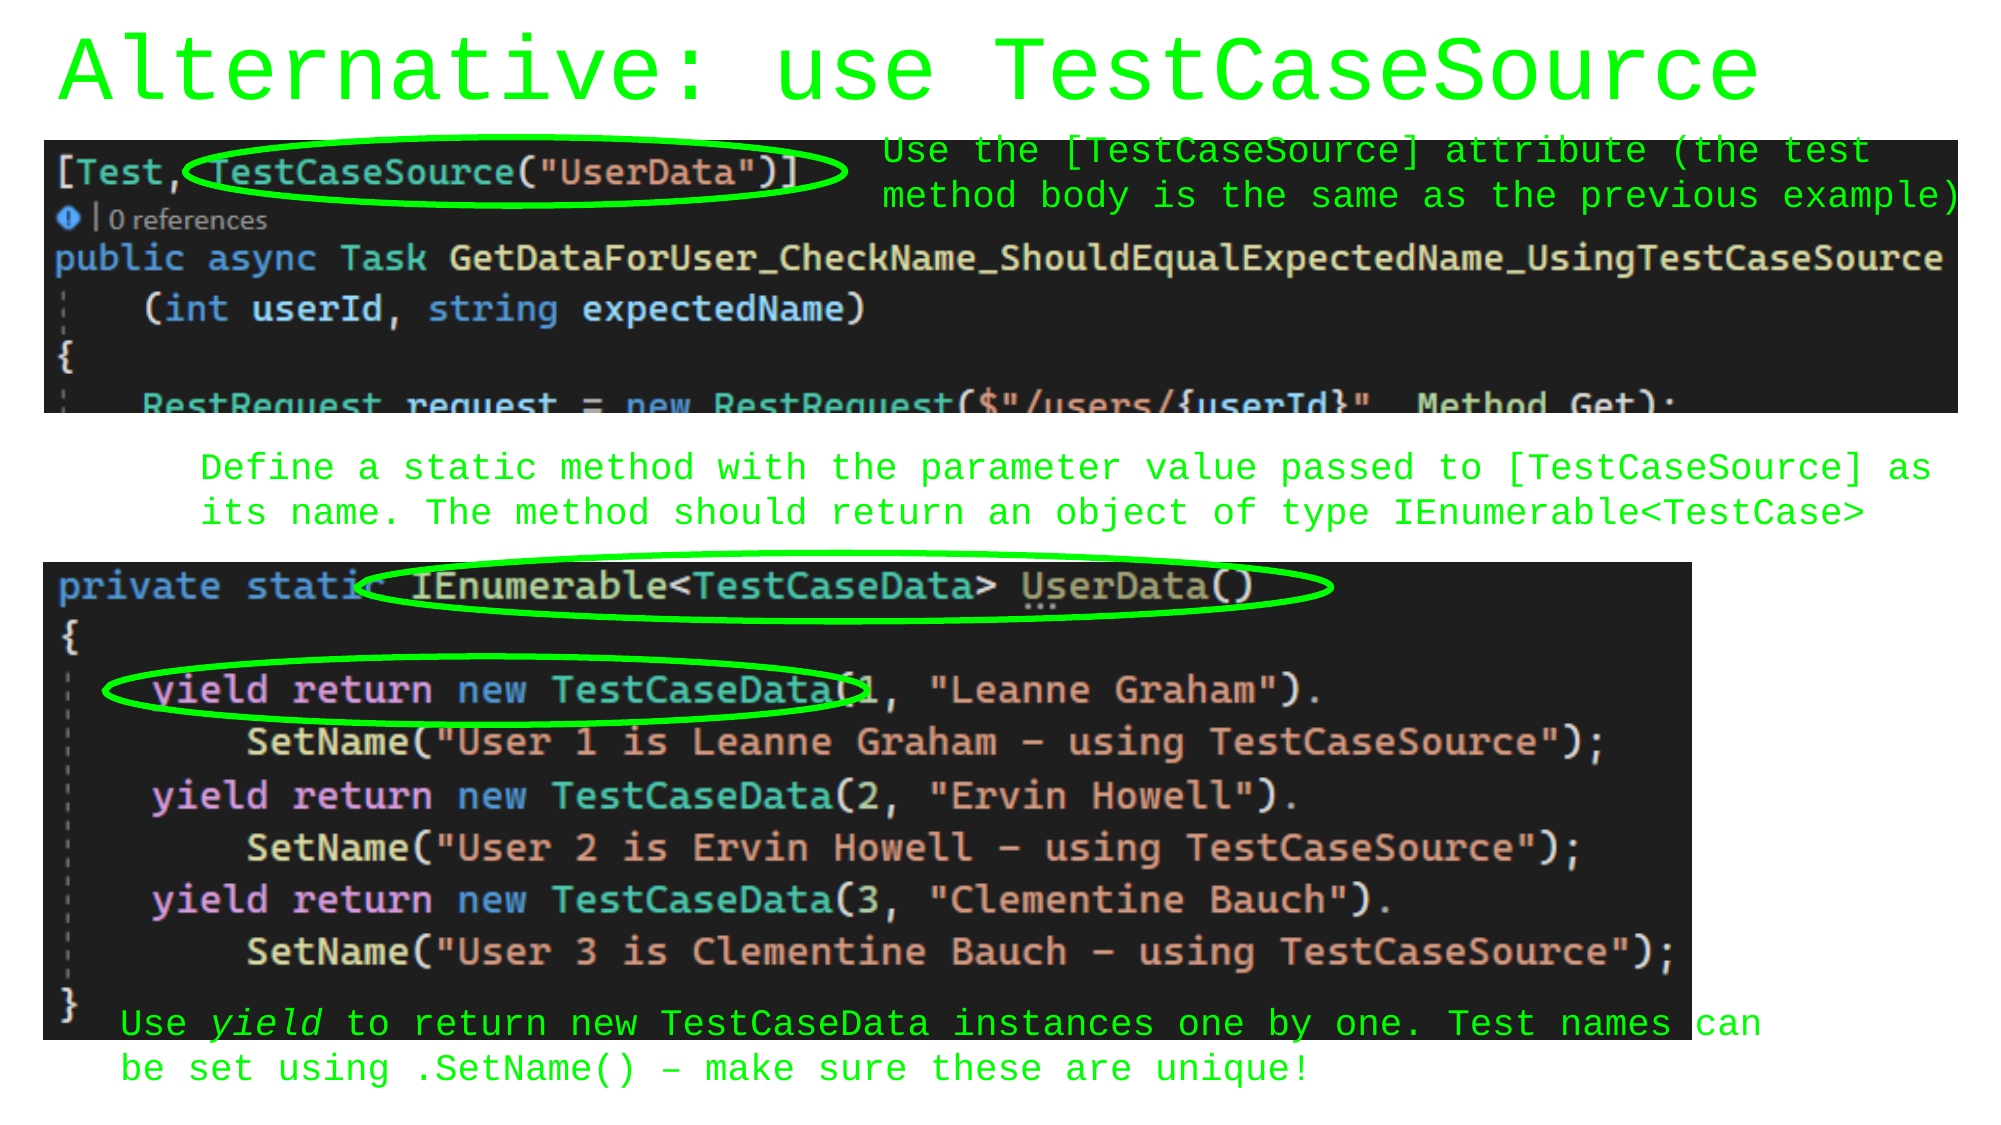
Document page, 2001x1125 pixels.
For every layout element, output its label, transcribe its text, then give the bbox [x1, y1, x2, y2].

picture [44, 140, 1958, 413]
picture [363, 562, 1326, 618]
picture [190, 141, 841, 202]
title Alternative: use TestCaseSource [43, 0, 1956, 141]
text_box Use yield to return new TestCaseData instances one by one. Test names can be set using .SetName() – make sure these are unique! [105, 990, 1793, 1097]
picture [43, 562, 1692, 1041]
text_box Use the [TestCaseSource] attribute (the test method body is the same as the previous example) [867, 117, 2000, 224]
text_box Define a static method with the parameter value passed to [TestCaseSource] as its name. The method should return an object of type IEnumerable<TestCase> [185, 434, 1956, 541]
